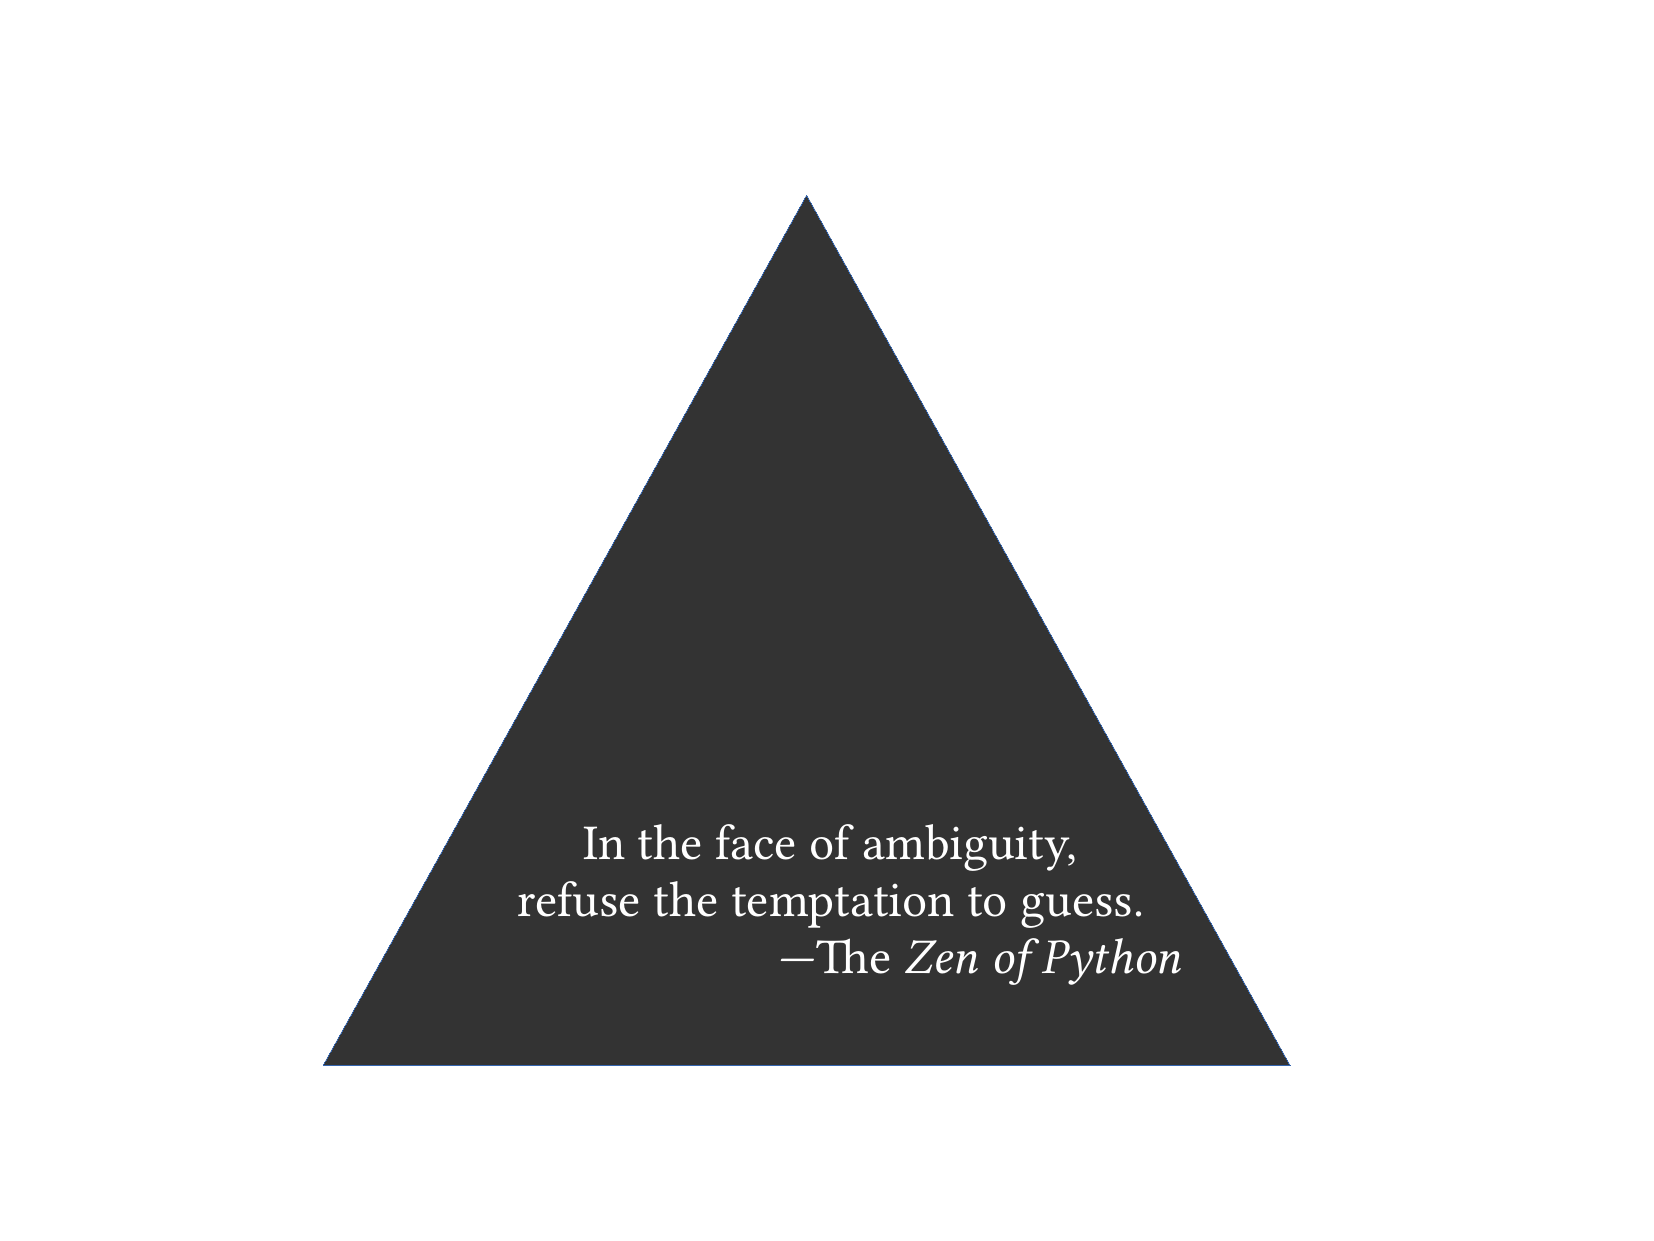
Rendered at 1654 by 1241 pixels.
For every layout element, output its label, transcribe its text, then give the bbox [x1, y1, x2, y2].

text_box In the face of ambiguity, refuse the temptation to guess. —The Zen of Python [390, 807, 1272, 994]
text_box [466, 195, 1147, 807]
text_box [323, 944, 1291, 1066]
